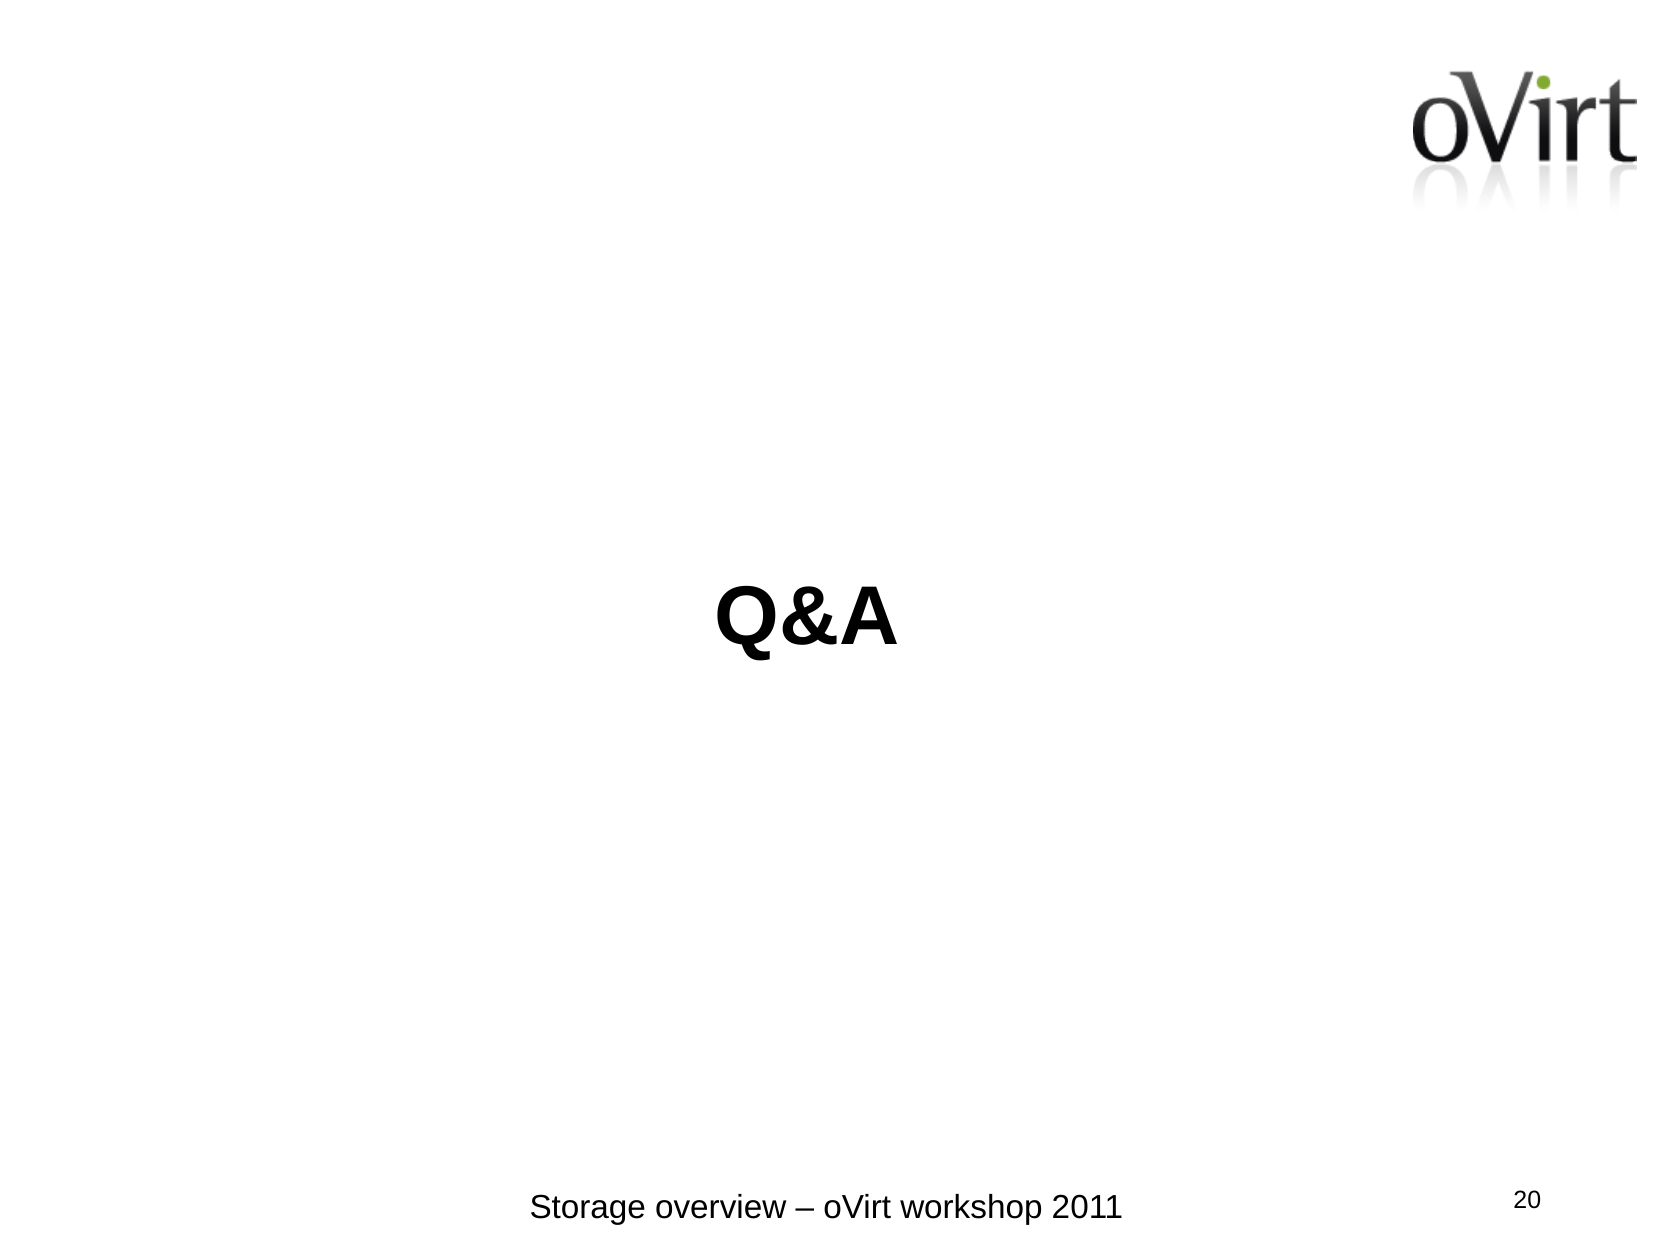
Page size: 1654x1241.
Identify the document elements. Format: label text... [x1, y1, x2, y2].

picture [1413, 63, 1637, 212]
title Q&A [714, 529, 916, 702]
